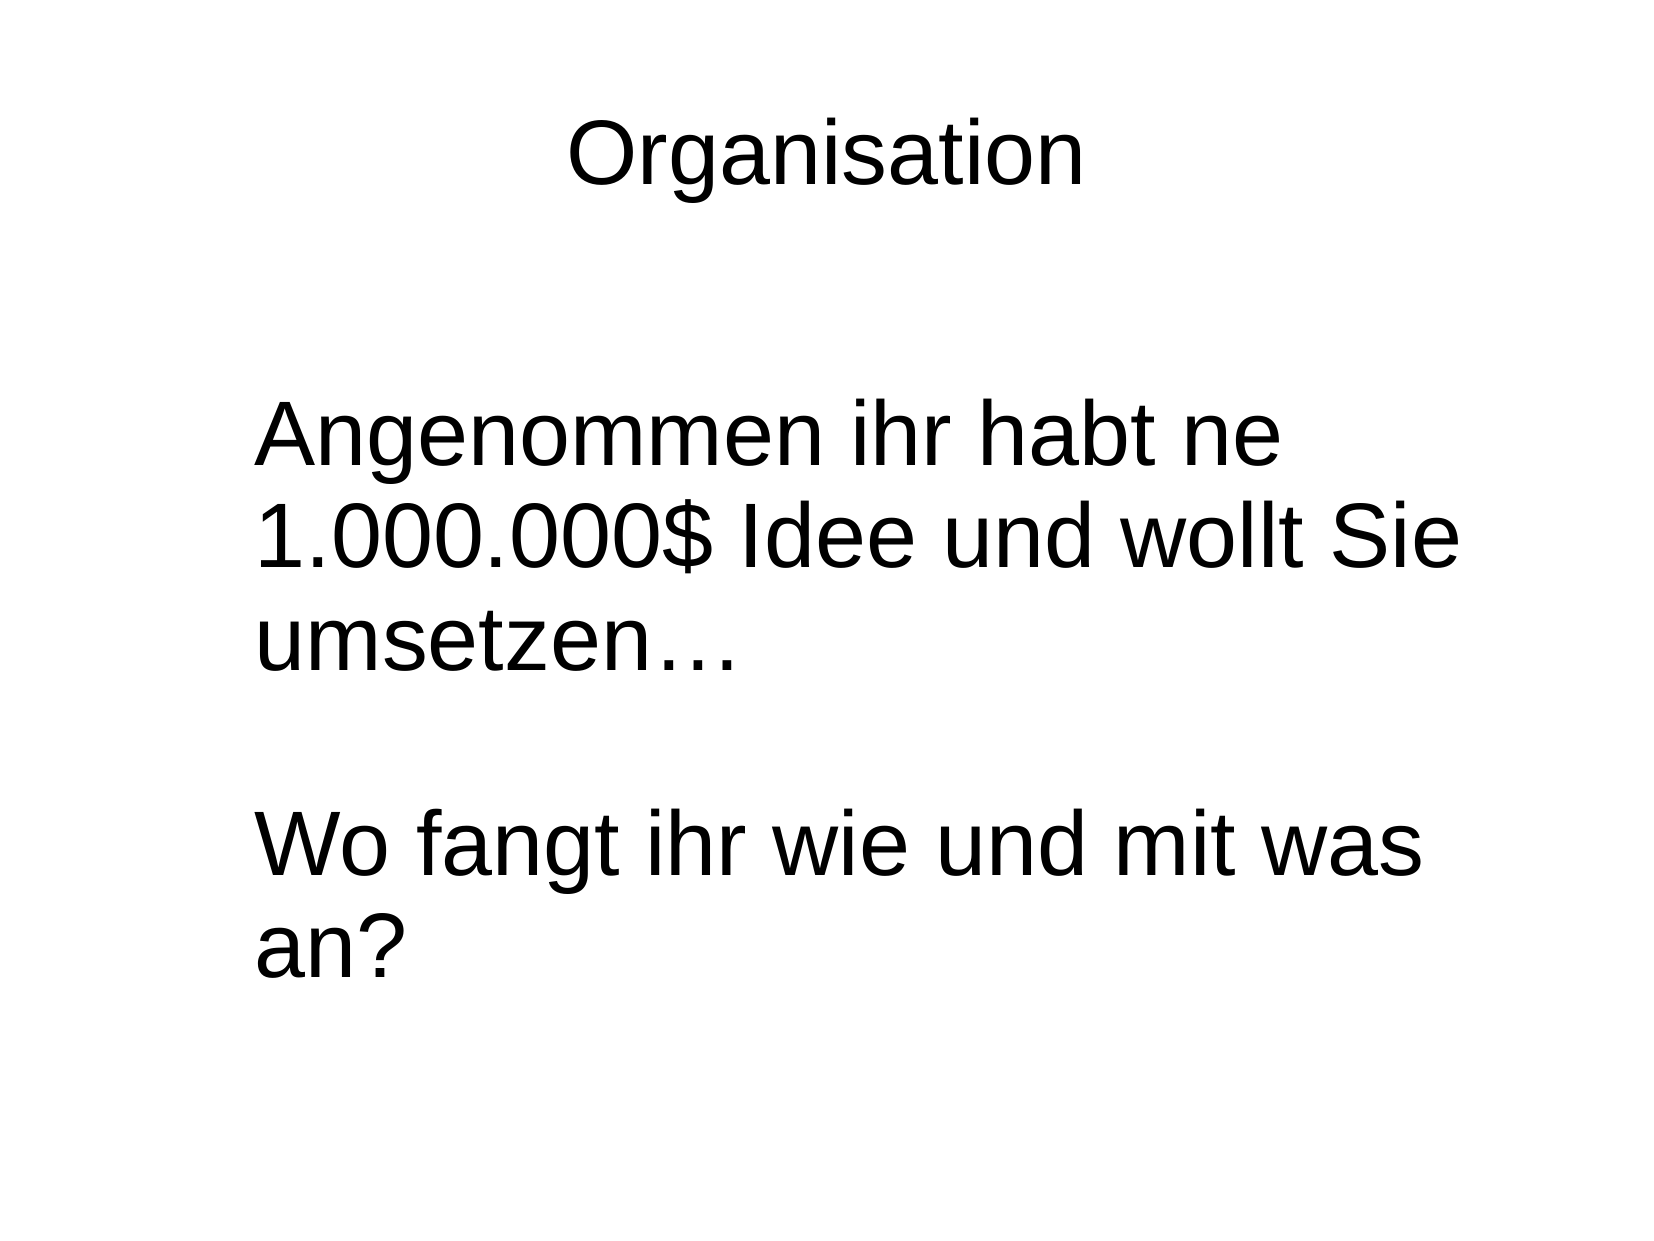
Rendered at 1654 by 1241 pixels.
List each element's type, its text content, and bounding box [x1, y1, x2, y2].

text_box Angenommen ihr habt ne 1.000.000$ Idee und wollt Sie umsetzen… Wo fangt ihr wie und mit was an? [240, 375, 1531, 1005]
title Organisation [82, 49, 1571, 257]
